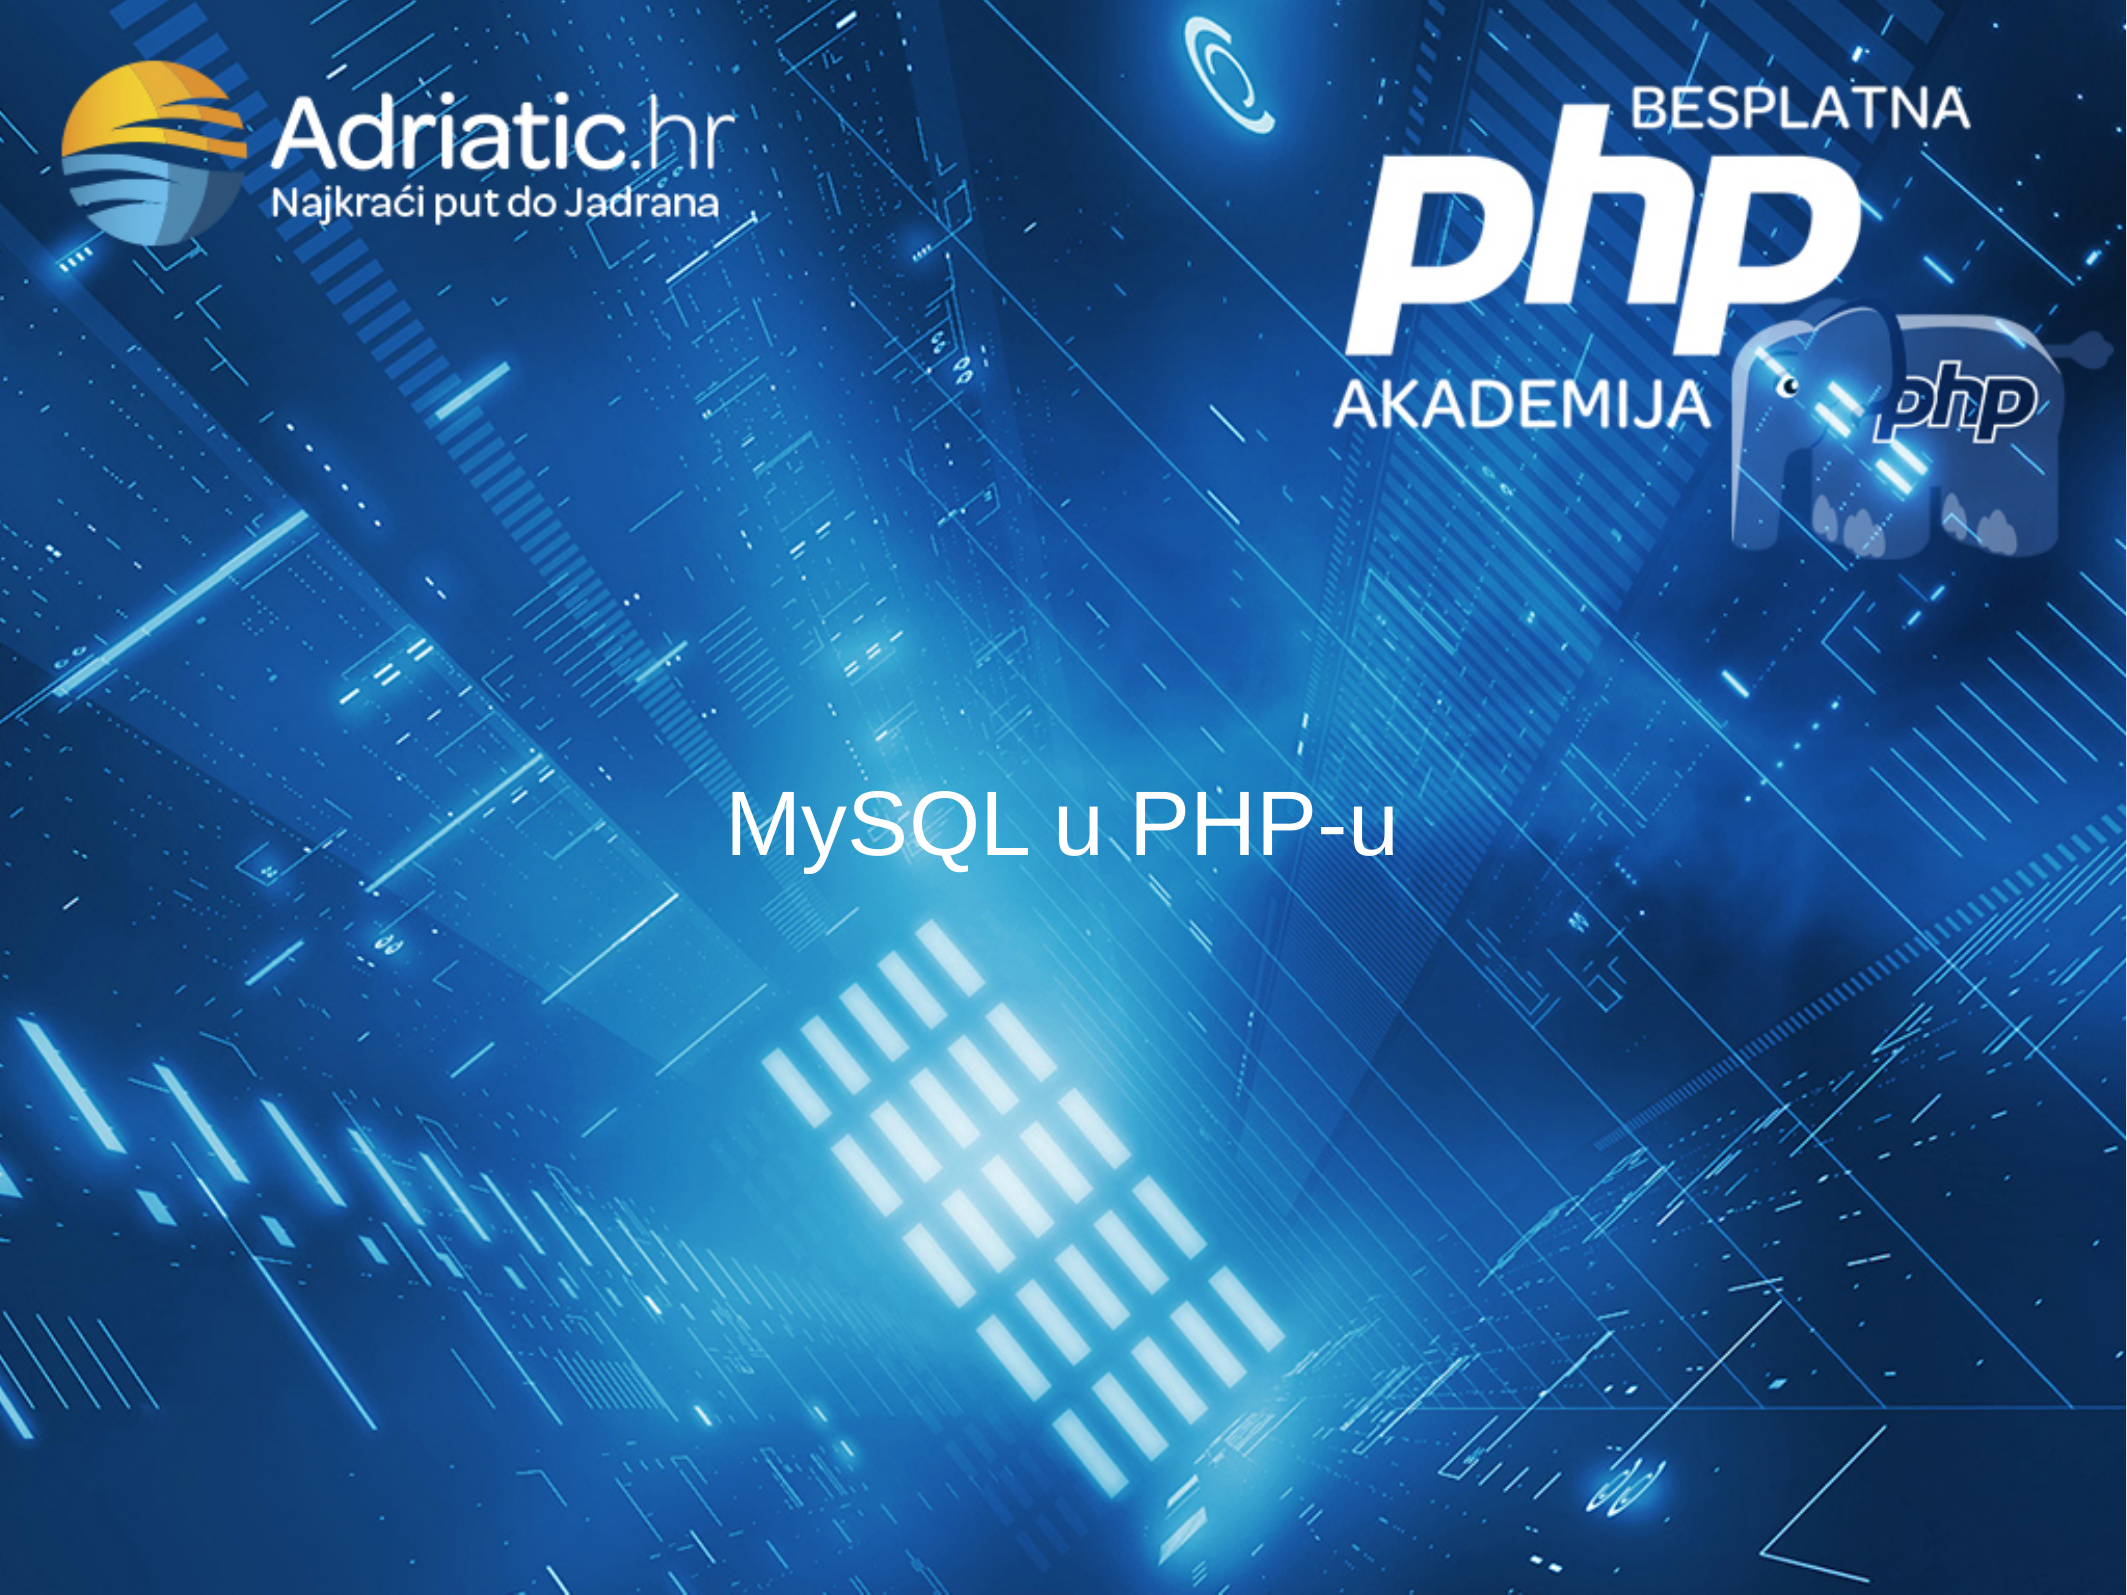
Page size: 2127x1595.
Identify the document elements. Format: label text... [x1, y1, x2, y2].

picture [0, 0, 2127, 1595]
title MySQL u PHP-u [106, 690, 2020, 957]
